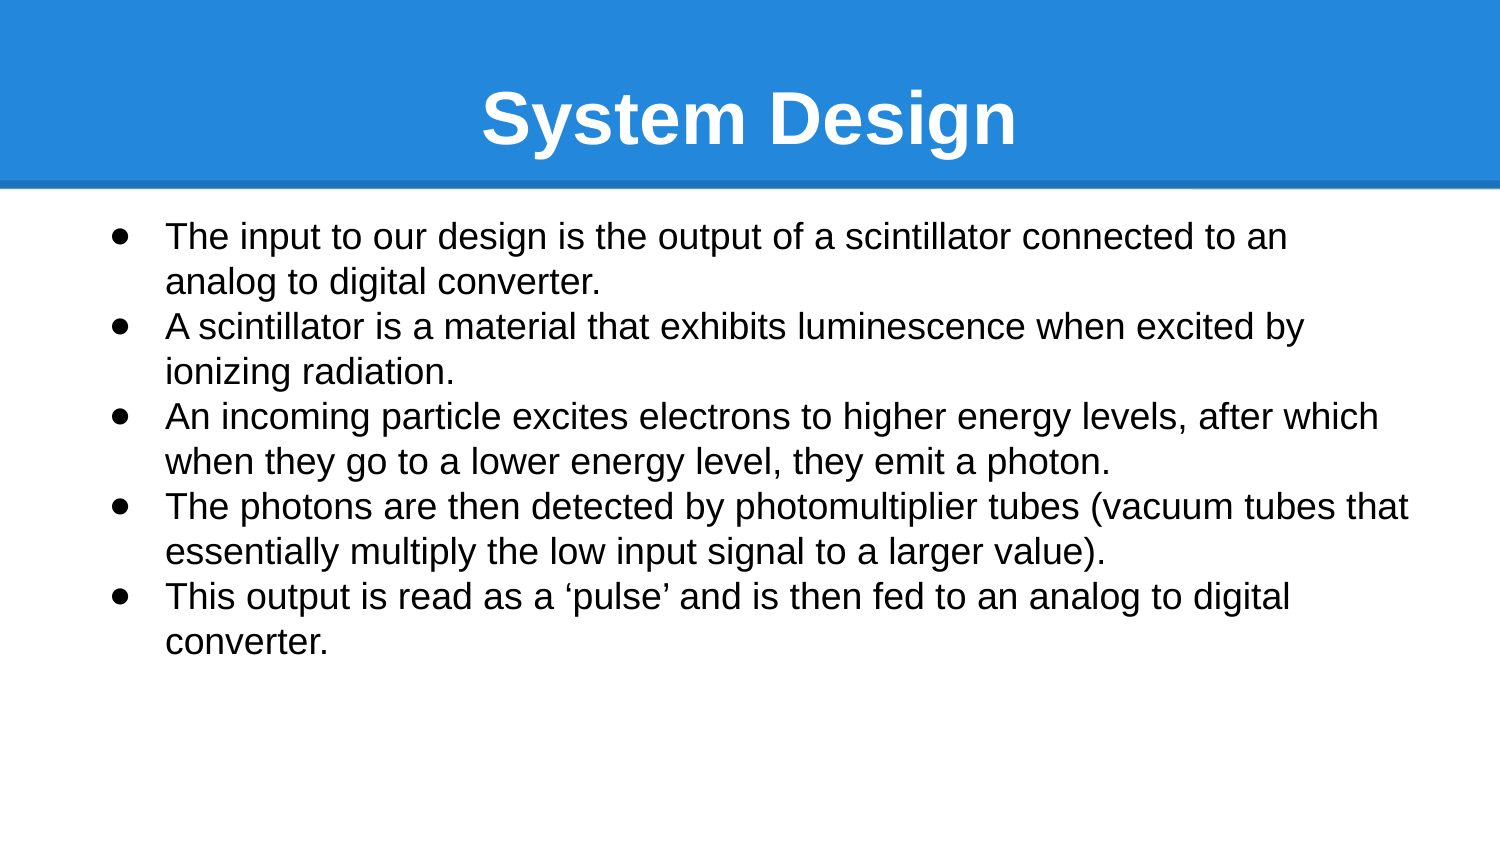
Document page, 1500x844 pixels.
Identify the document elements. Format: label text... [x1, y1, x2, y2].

list The input to our design is the output of a scintillator connected to an analog to digital converter. A scintillator is a material that exhibits luminescence when excited by ionizing radiation. An incoming particle excites electrons to higher energy levels, after which when they go to a lower energy level, they emit a photon. The photons are then detected by photomultiplier tubes (vacuum tubes that essentially multiply the low input signal to a larger value). This output is read as a ‘pulse’ and is then fed to an analog to digital converter. [75, 196, 1425, 808]
title System Design [75, 33, 1425, 175]
